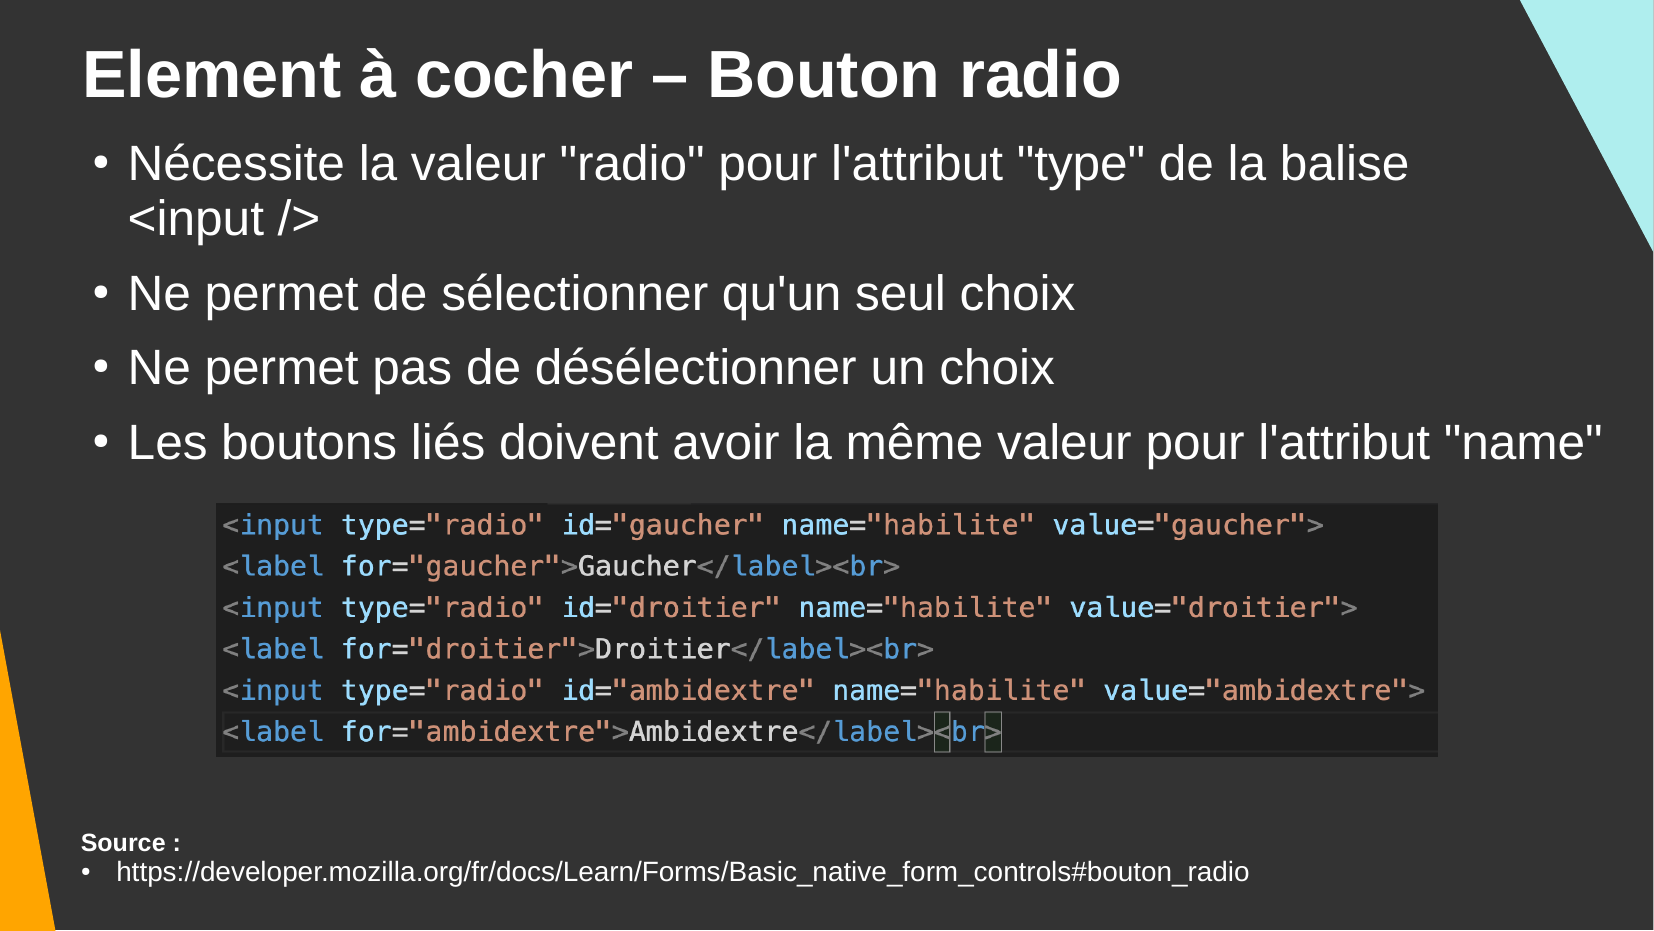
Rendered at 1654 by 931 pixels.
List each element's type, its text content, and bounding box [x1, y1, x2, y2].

list Nécessite la valeur "radio" pour l'attribut "type" de la balise <input /> Ne permet de sélectionner qu'un seul choix Ne permet pas de désélectionner un choix Les boutons liés doivent avoir la même valeur pour l'attribut "name" [80, 135, 1605, 505]
text_box Source : https://developer.mozilla.org/fr/docs/Learn/Forms/Basic_native_form_controls#bouton_radio [66, 820, 1552, 896]
text_box [1519, 0, 1654, 254]
picture [216, 503, 1438, 757]
text_box [0, 630, 56, 931]
title Element à cocher – Bouton radio [82, 37, 1571, 114]
